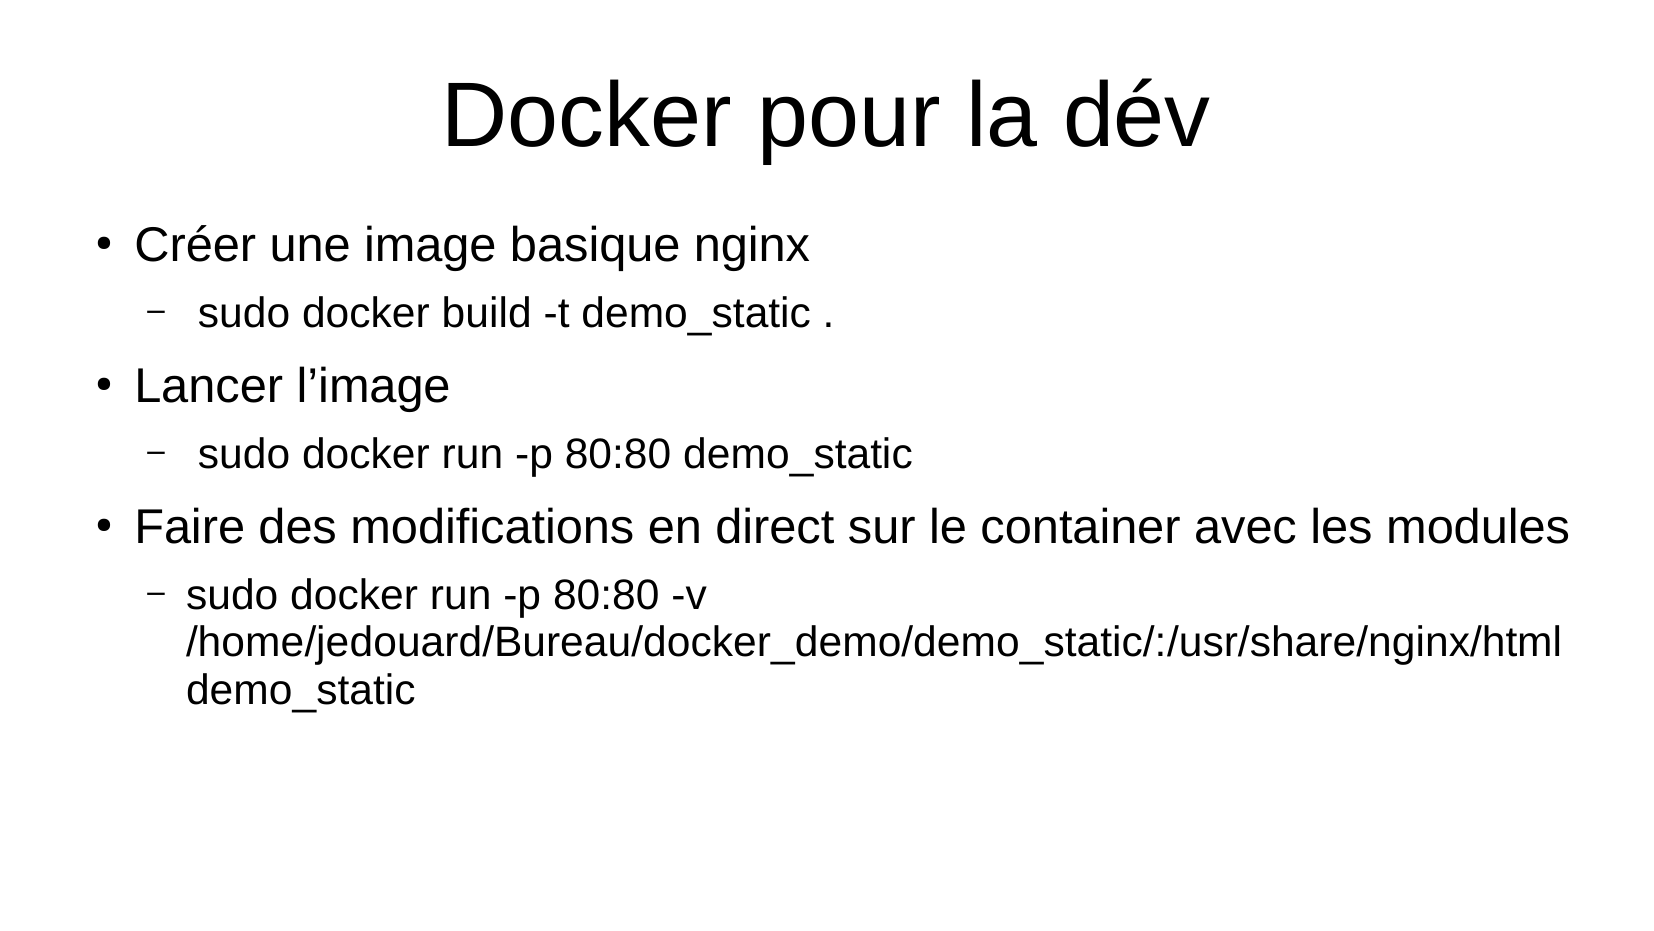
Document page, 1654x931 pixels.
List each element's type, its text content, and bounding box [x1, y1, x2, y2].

list Créer une image basique nginx sudo docker build -t demo_static . Lancer l’image sudo docker run -p 80:80 demo_static Faire des modifications en direct sur le container avec les modules sudo docker run -p 80:80 -v /home/jedouard/Bureau/docker_demo/demo_static/:/usr/share/nginx/html demo_static [82, 217, 1571, 758]
title Docker pour la dév [82, 37, 1571, 193]
